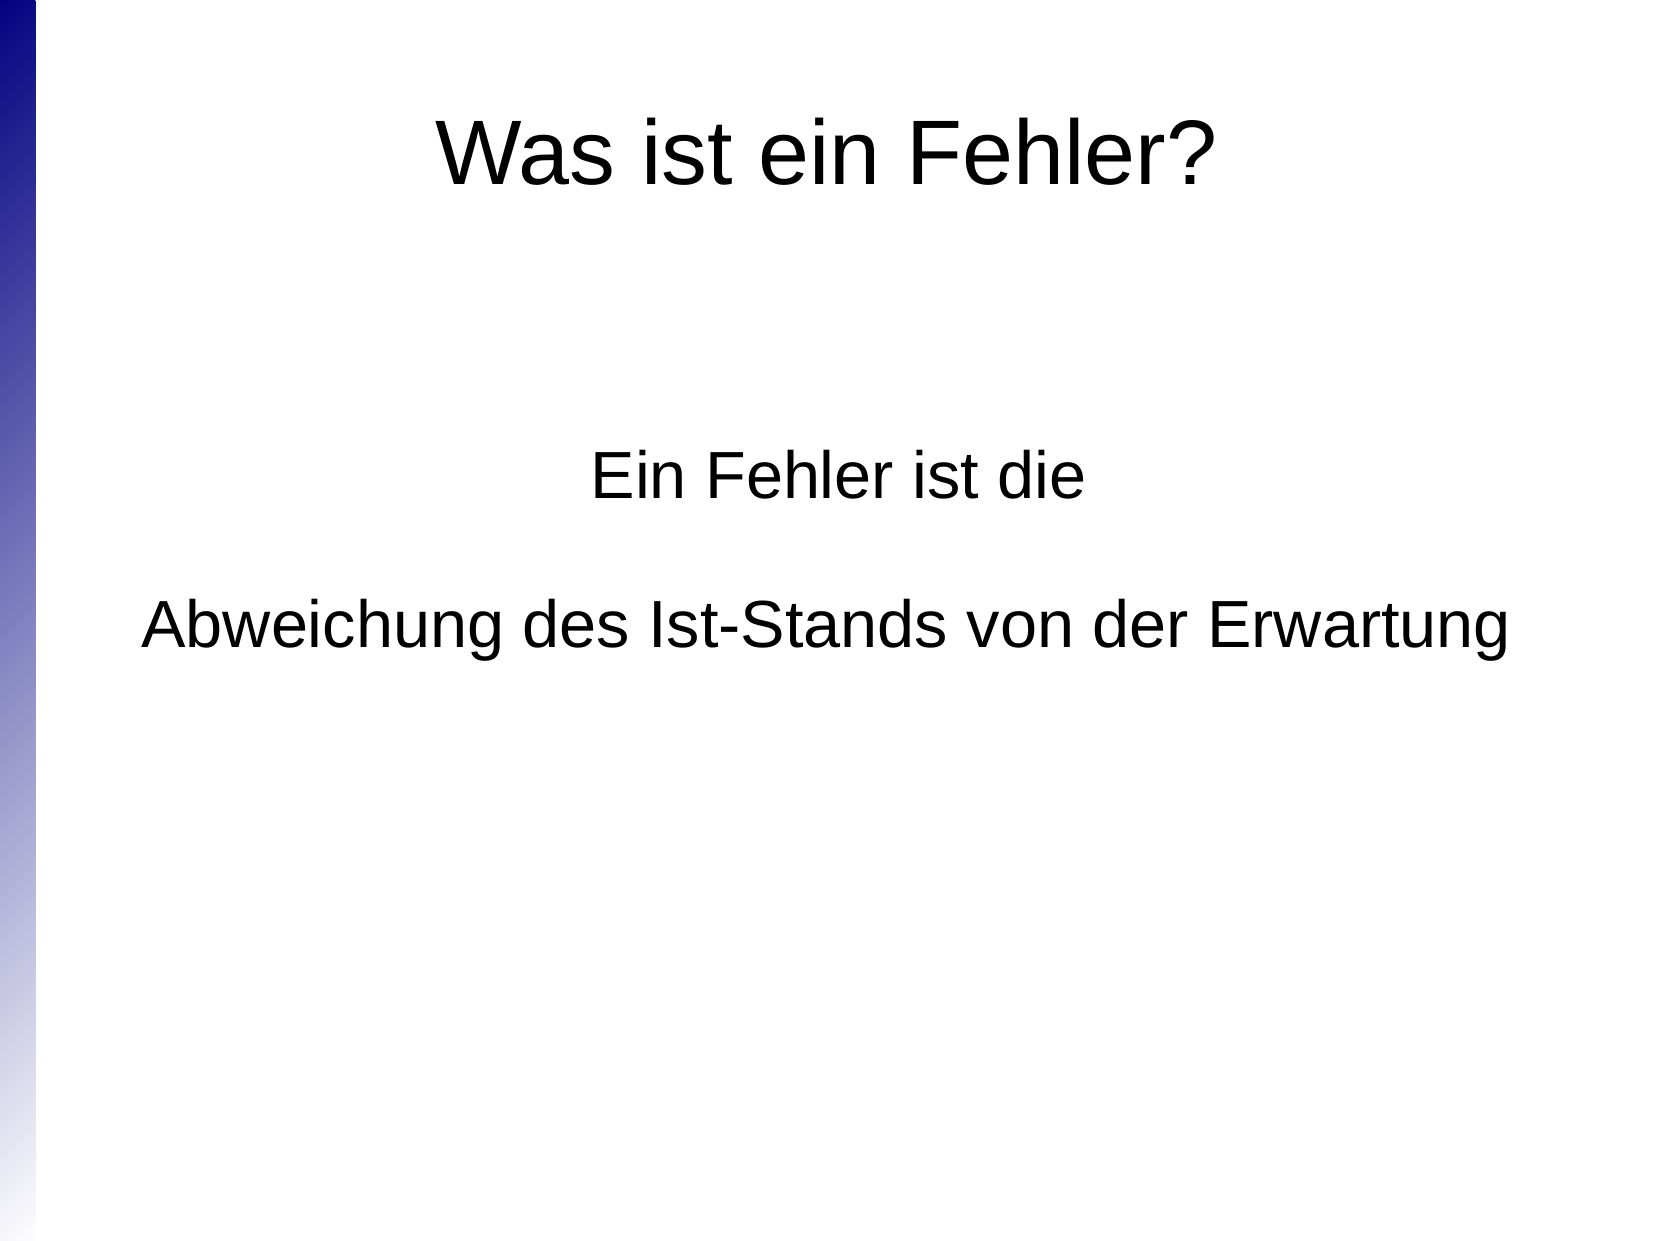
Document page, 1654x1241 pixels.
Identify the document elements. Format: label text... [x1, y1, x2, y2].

title Was ist ein Fehler? [82, 49, 1571, 257]
subtitle Ein Fehler ist die Abweichung des Ist-Stands von der Erwartung [82, 290, 1571, 1109]
